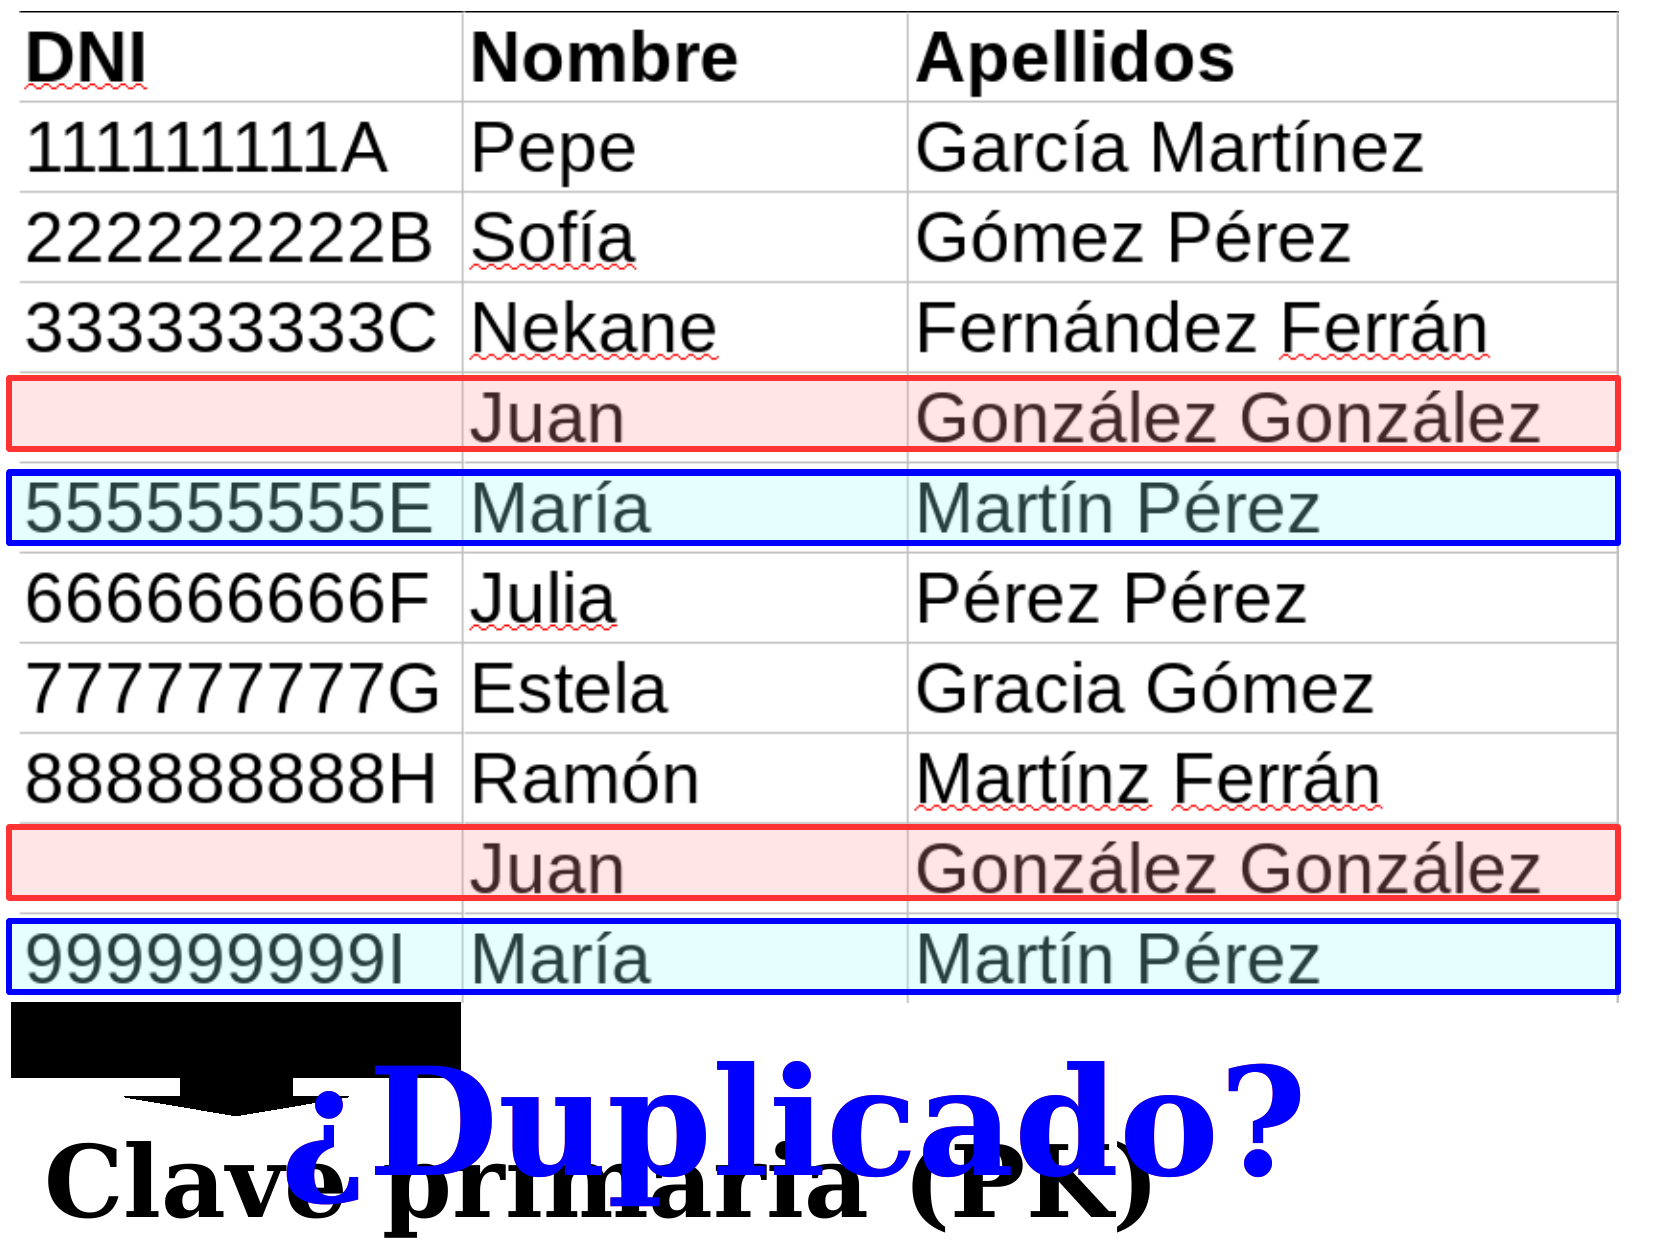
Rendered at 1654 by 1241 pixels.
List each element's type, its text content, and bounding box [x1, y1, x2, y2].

picture [19, 544, 1619, 826]
text_box ¿Duplicado? [265, 1027, 1324, 1218]
picture [19, 993, 1619, 1003]
text_box [9, 472, 1619, 544]
text_box [11, 1002, 461, 1116]
text_box [9, 921, 1619, 993]
picture [19, 11, 1619, 377]
text_box [9, 826, 1619, 898]
picture [19, 449, 1619, 472]
text_box Clave primaria (PK) [29, 1115, 1177, 1241]
text_box [9, 377, 1619, 449]
picture [19, 898, 1619, 921]
